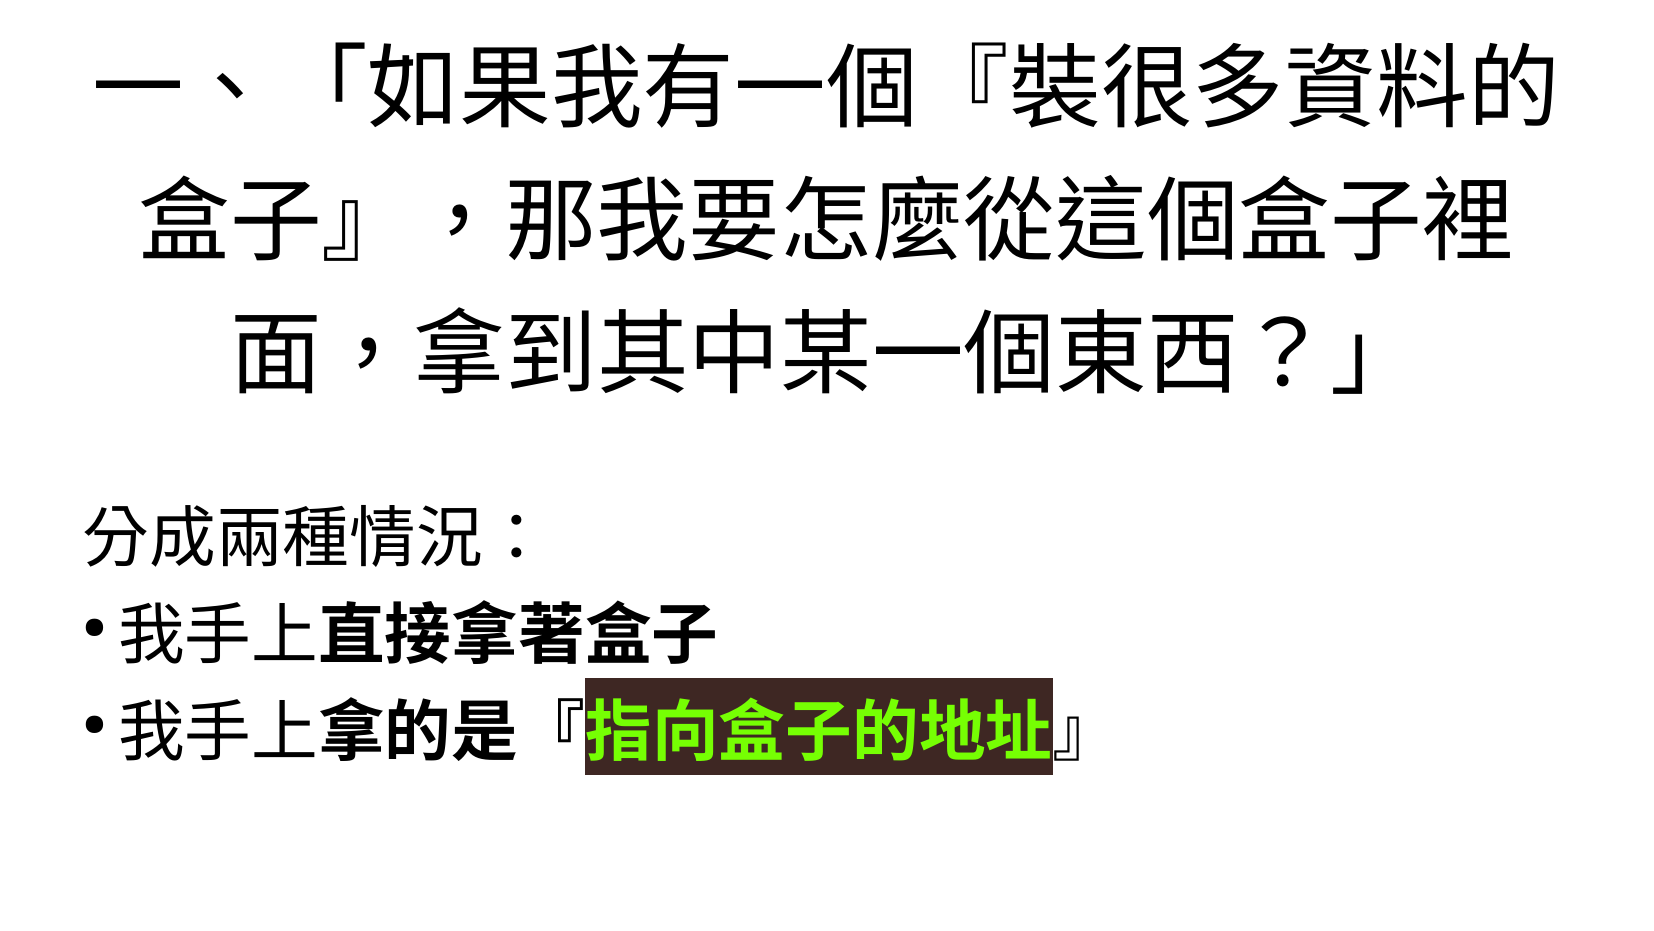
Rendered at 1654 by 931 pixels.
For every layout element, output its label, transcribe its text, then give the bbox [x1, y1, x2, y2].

subtitle 分成兩種情況： 我手上直接拿著盒子 我手上拿的是『指向盒子的地址』 [82, 484, 1571, 775]
title 一、「如果我有一個『裝很多資料的盒子』，那我要怎麼從這個盒子裡面，拿到其中某一個東西？」 [82, 14, 1571, 414]
